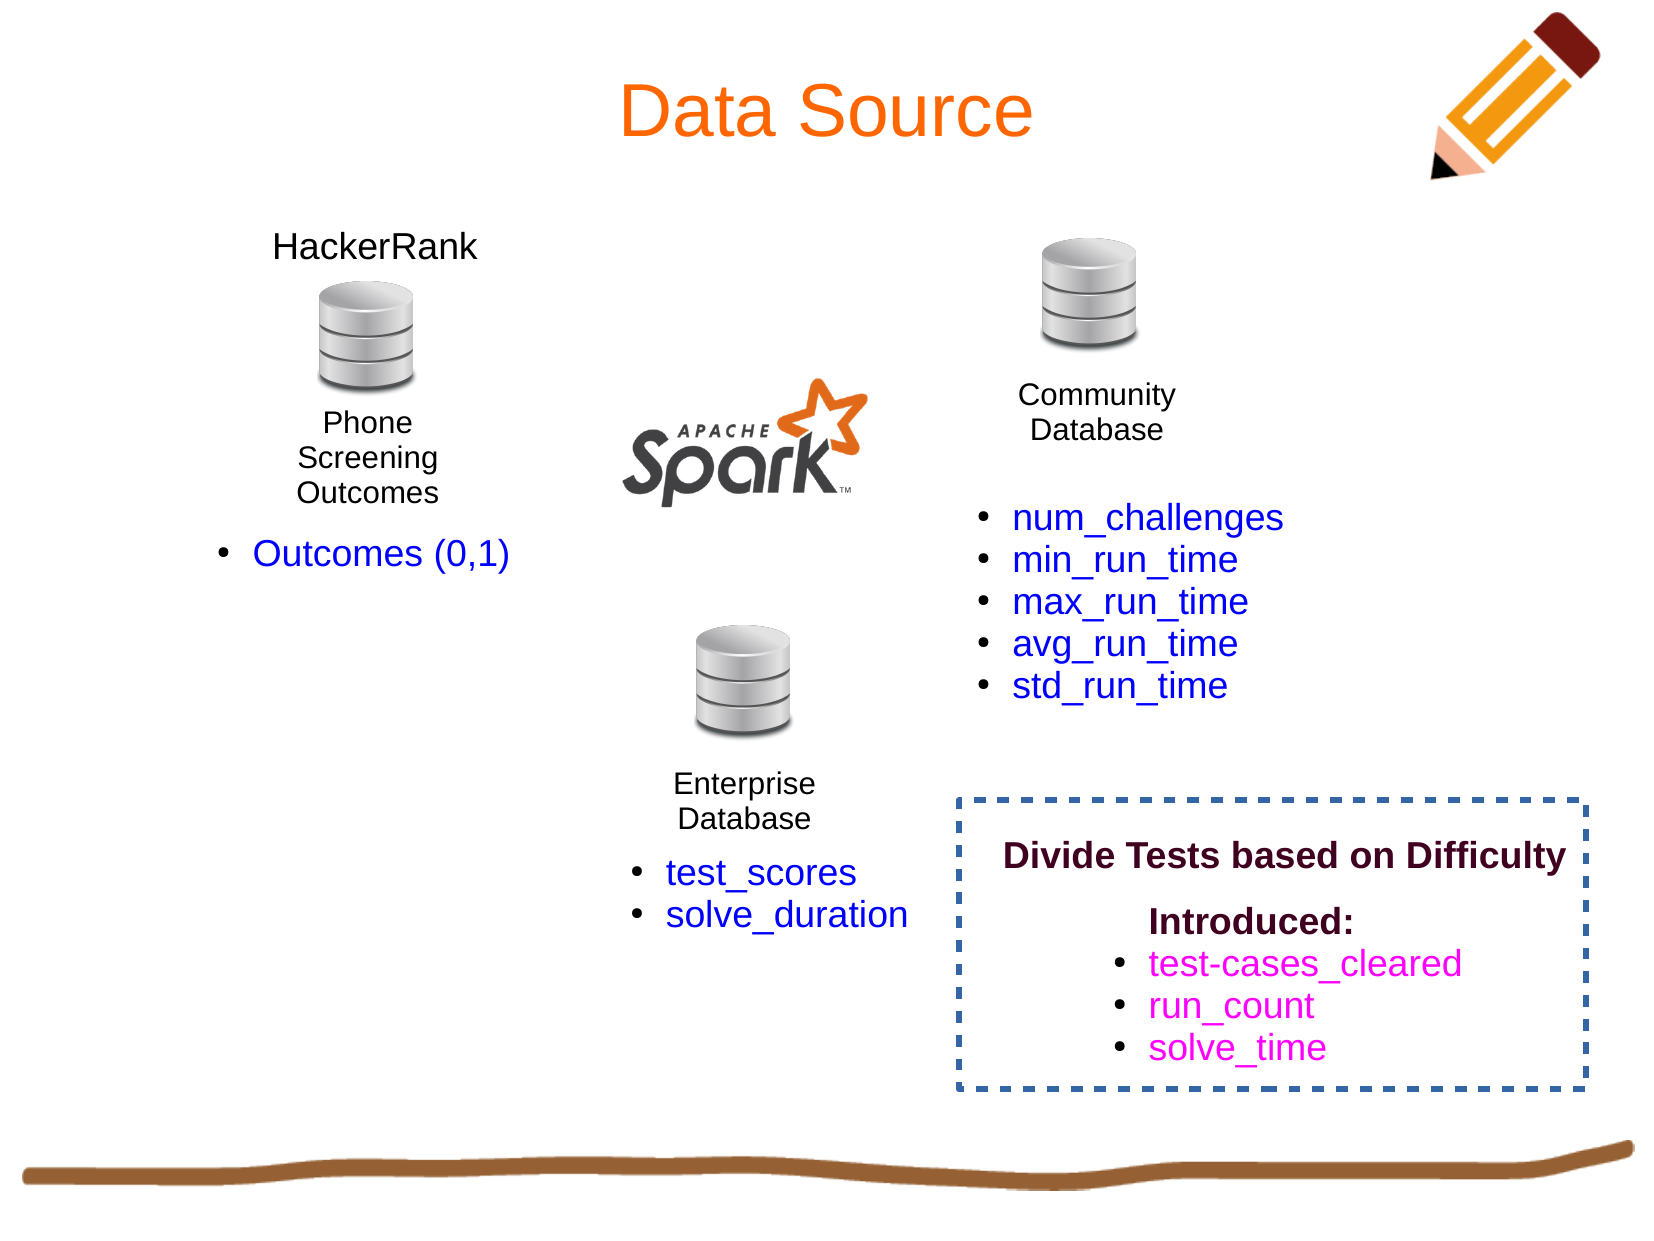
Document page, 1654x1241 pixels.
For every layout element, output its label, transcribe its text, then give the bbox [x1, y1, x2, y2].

text_box Enterprise Database [658, 758, 870, 844]
picture [1430, 12, 1601, 181]
picture [22, 1140, 1635, 1191]
text_box Phone Screening Outcomes [281, 398, 493, 518]
title Data Source [82, 49, 1571, 172]
text_box HackerRank [257, 217, 493, 275]
picture [690, 625, 796, 743]
picture [1036, 238, 1142, 355]
text_box Outcomes (0,1) [202, 525, 540, 609]
text_box [959, 800, 1586, 1090]
picture [313, 281, 419, 398]
text_box Community Database [1003, 369, 1215, 455]
text_box test_scores solve_duration [615, 844, 953, 955]
text_box num_challenges min_run_time max_run_time avg_run_time std_run_time [962, 489, 1300, 712]
picture [621, 377, 868, 509]
